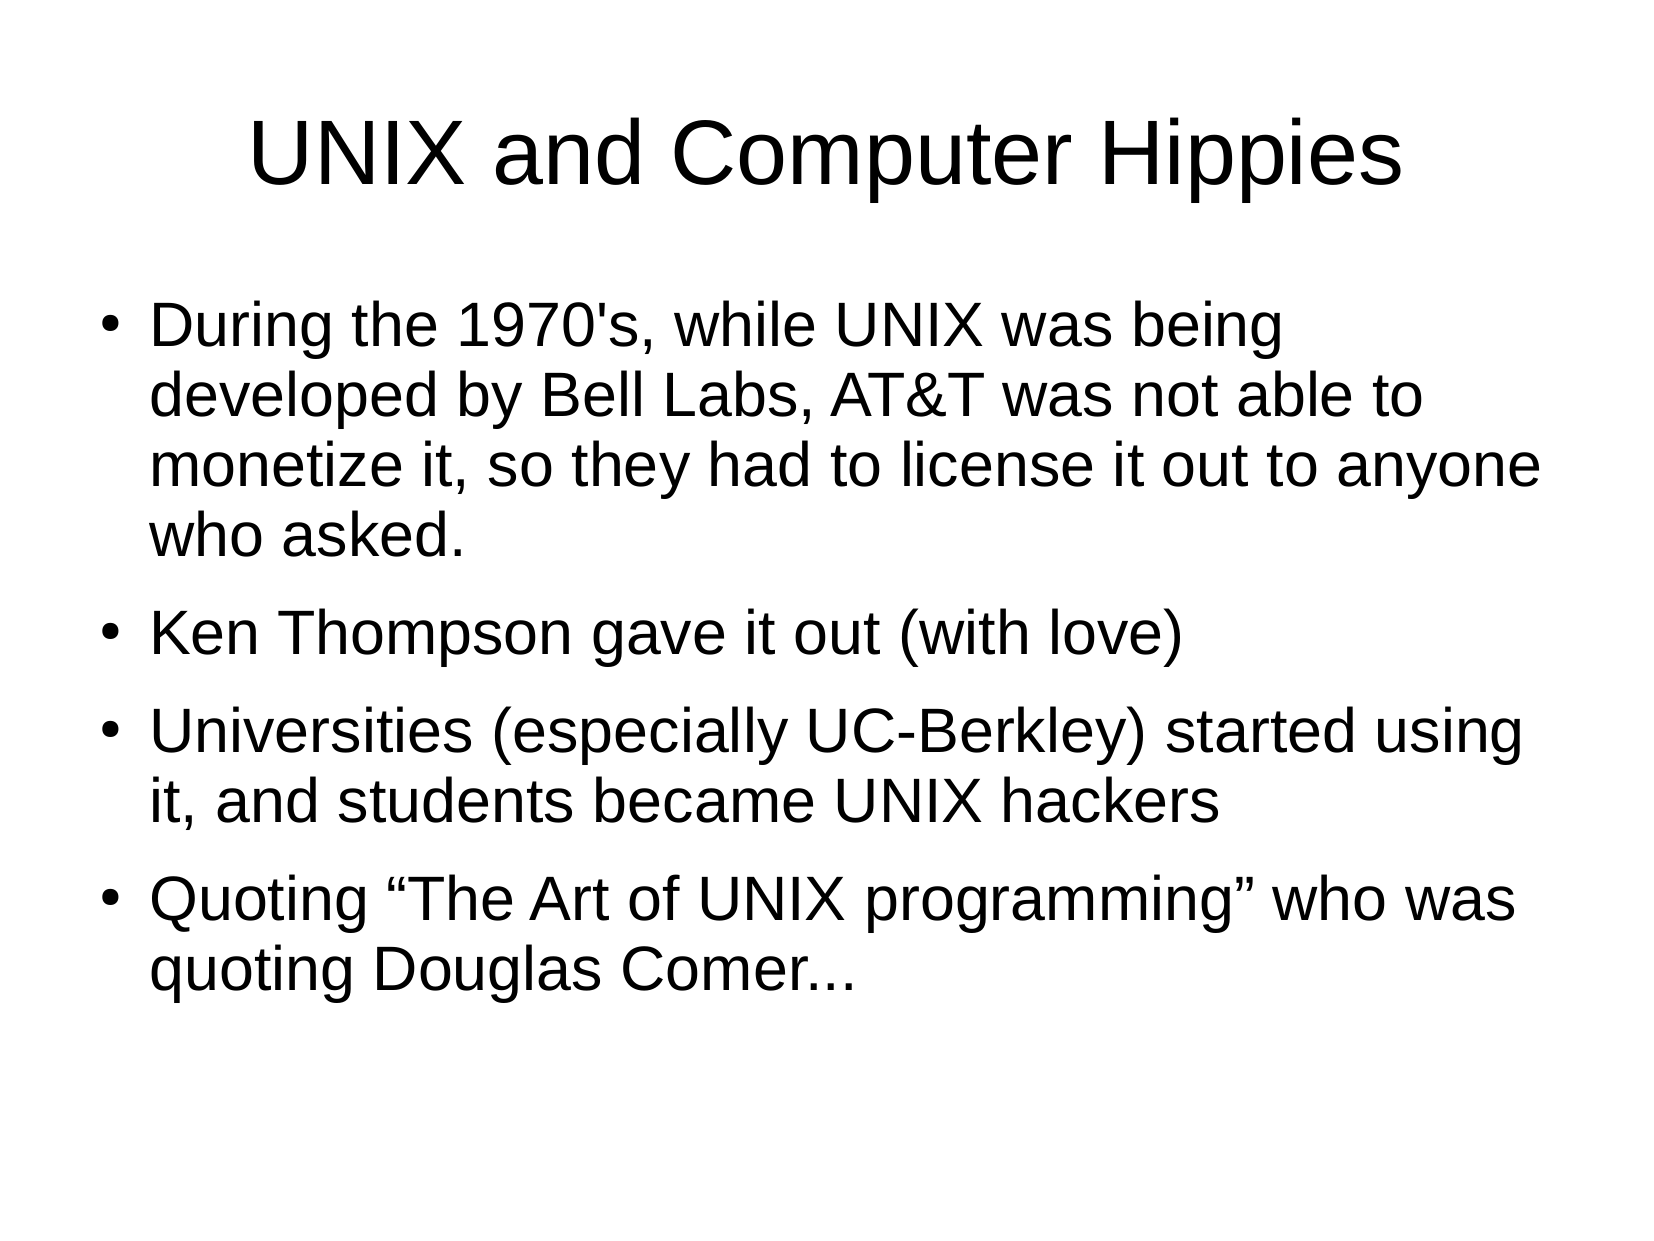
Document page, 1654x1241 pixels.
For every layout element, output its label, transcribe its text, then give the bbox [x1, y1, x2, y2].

list During the 1970's, while UNIX was being developed by Bell Labs, AT&T was not able to monetize it, so they had to license it out to anyone who asked. Ken Thompson gave it out (with love) Universities (especially UC-Berkley) started using it, and students became UNIX hackers Quoting “The Art of UNIX programming” who was quoting Douglas Comer... [82, 290, 1571, 1010]
title UNIX and Computer Hippies [82, 49, 1571, 257]
